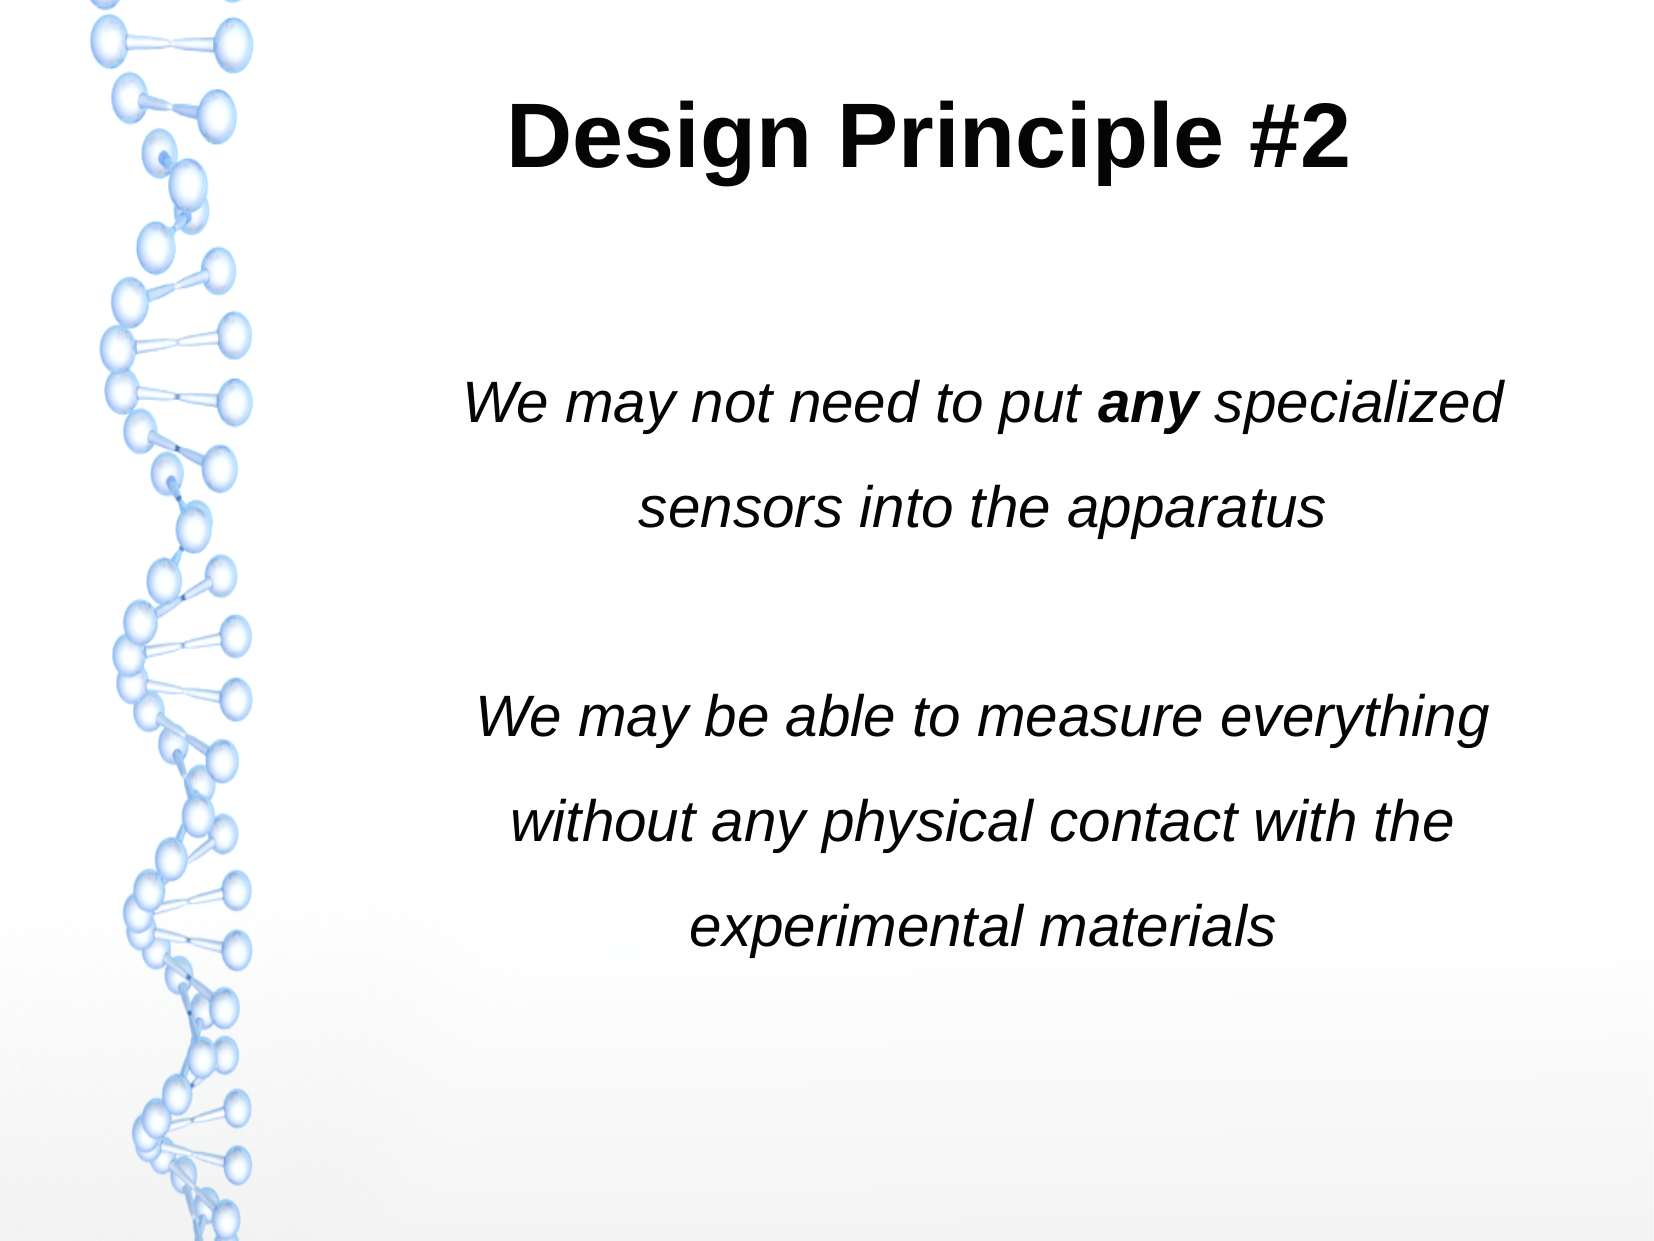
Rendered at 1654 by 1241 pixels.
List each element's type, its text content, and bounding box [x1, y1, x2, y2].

title Design Principle #2 [265, 47, 1595, 226]
list We may not need to put any specialized sensors into the apparatus We may be able to measure everything without any physical contact with the experimental materials [375, 254, 1541, 1050]
picture [0, 0, 1654, 1241]
